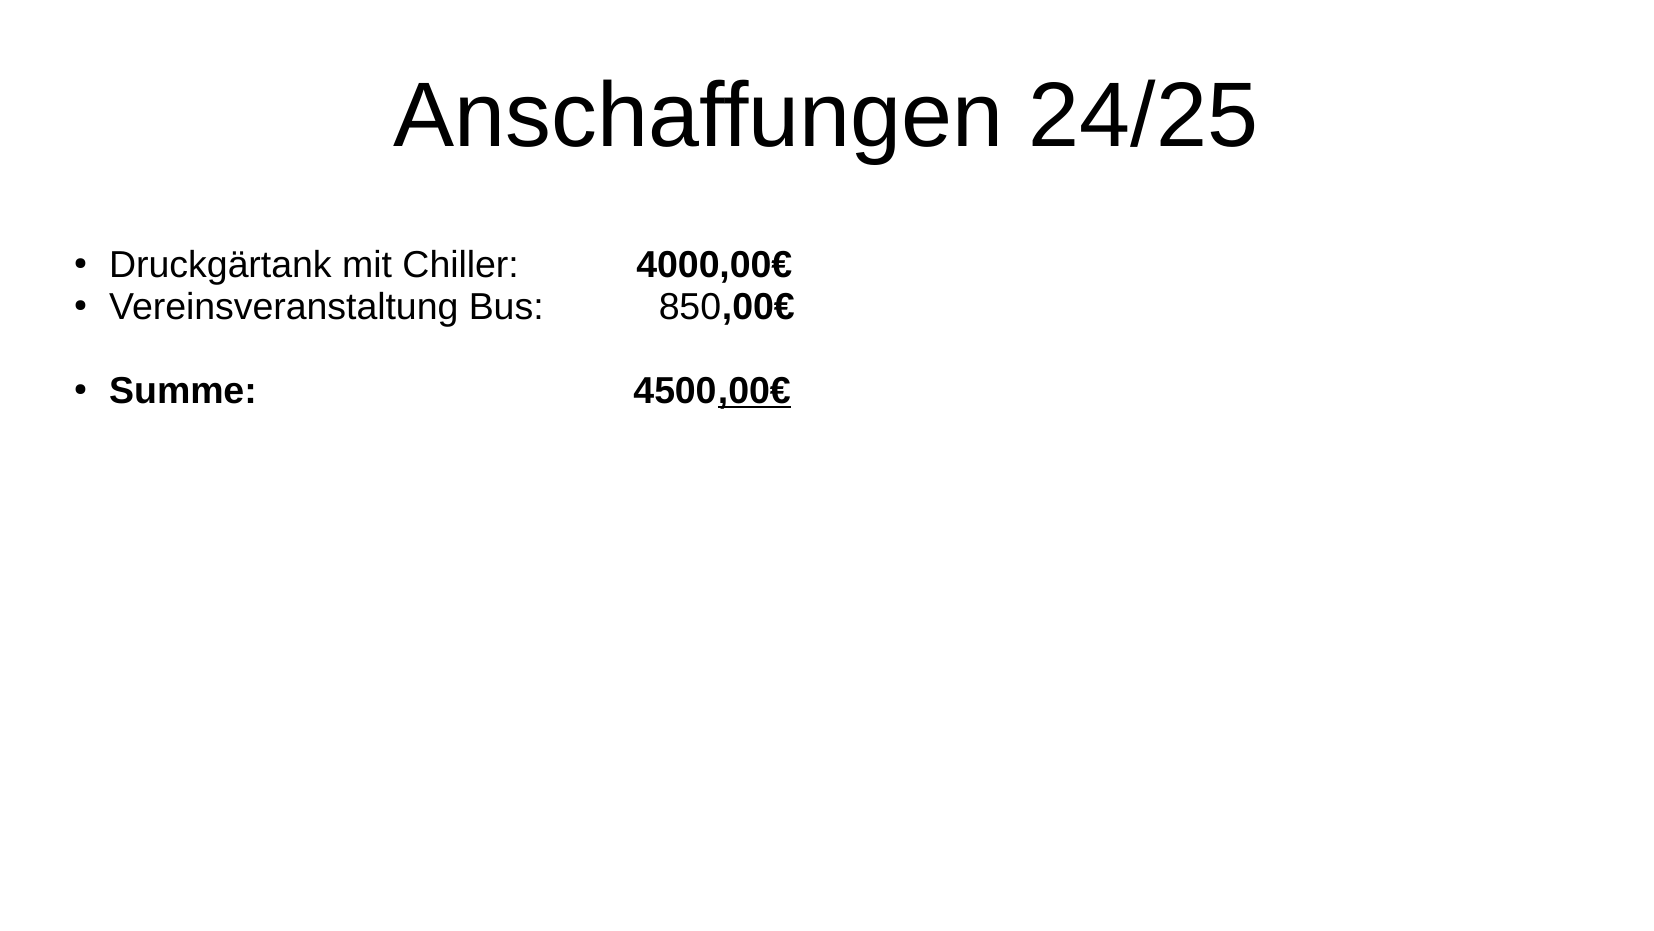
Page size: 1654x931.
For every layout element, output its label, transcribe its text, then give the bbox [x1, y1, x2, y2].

text_box Druckgärtank mit Chiller: 4000,00€ Vereinsveranstaltung Bus: 850,00€ Summe: 4500,00€ [59, 236, 1388, 857]
title Anschaffungen 24/25 [82, 37, 1571, 193]
